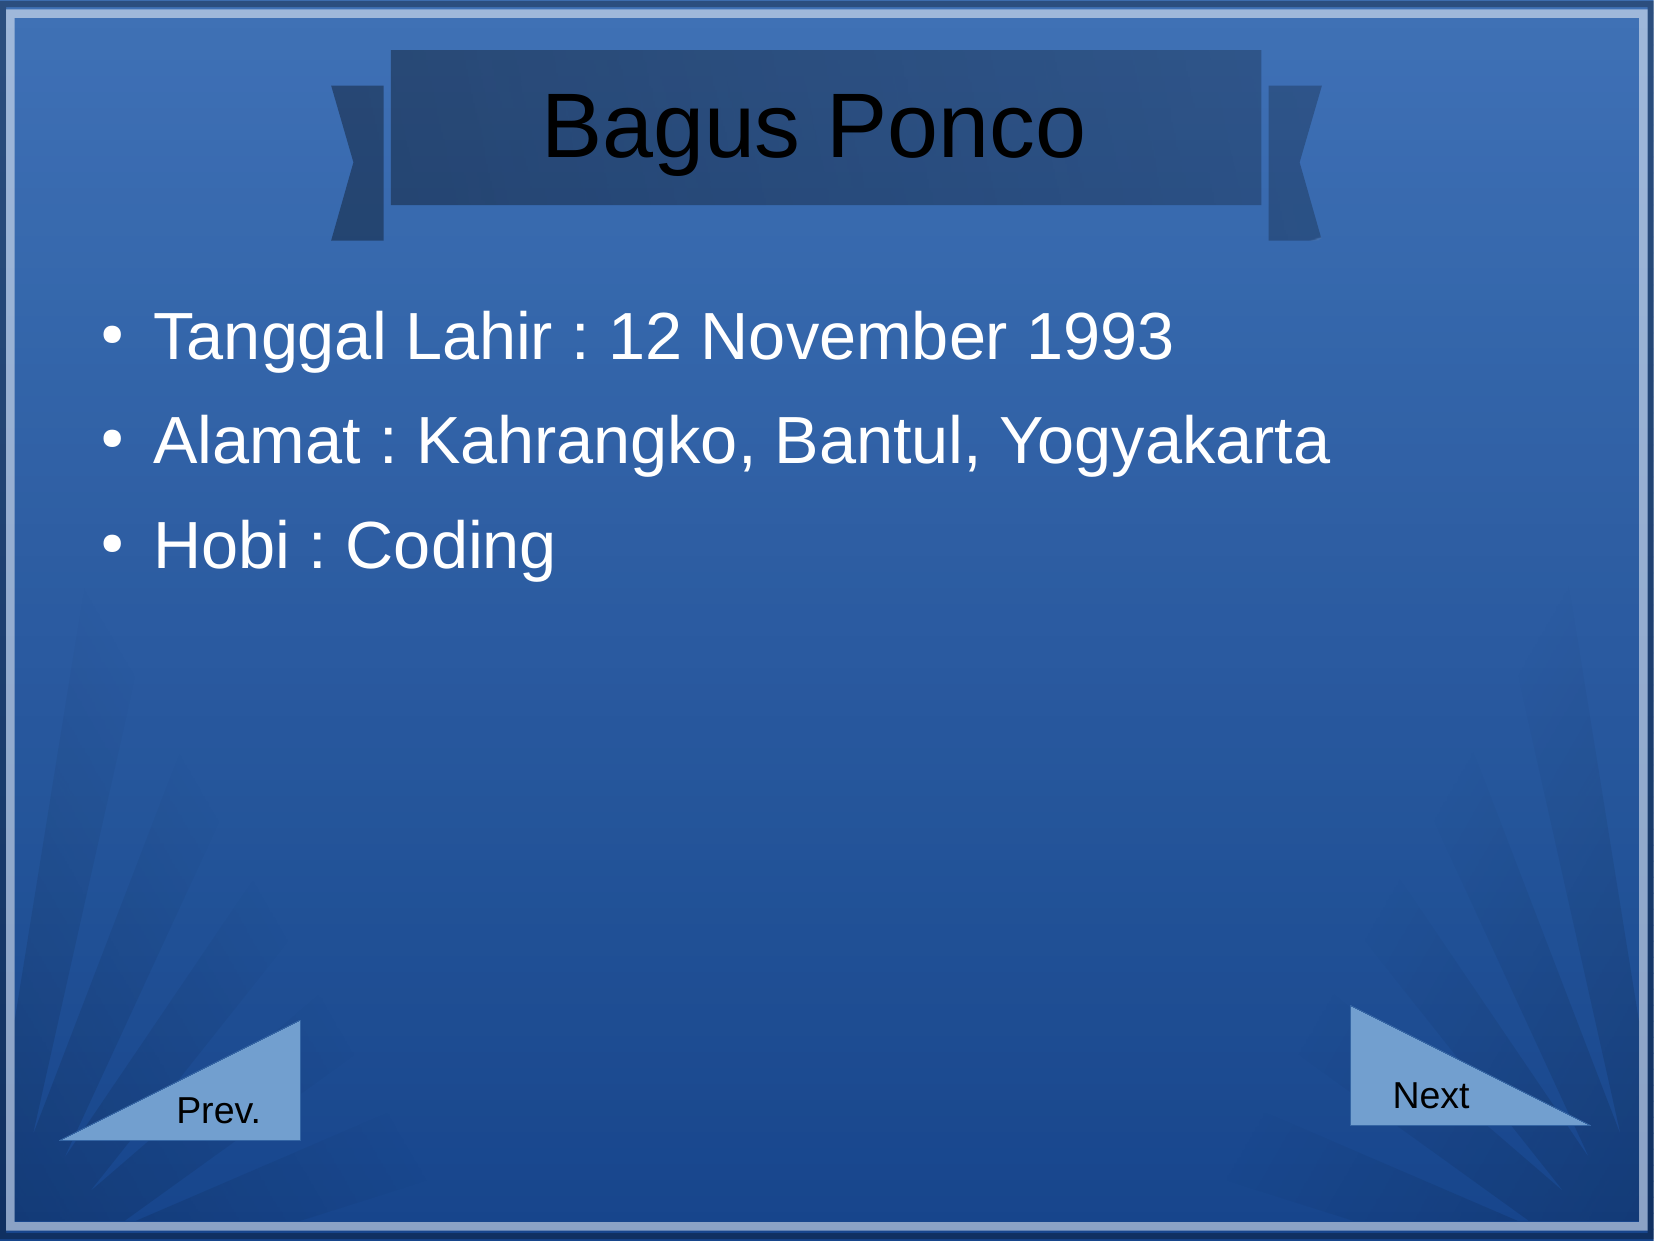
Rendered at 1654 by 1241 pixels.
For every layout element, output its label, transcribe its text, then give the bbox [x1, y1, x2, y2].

text_box Prev. [59, 1020, 301, 1141]
title Bagus Ponco [389, 47, 1264, 205]
list Tanggal Lahir : 12 November 1993 Alamat : Kahrangko, Bantul, Yogyakarta Hobi : Coding [82, 299, 1571, 1241]
text_box Next [1350, 1005, 1591, 1126]
